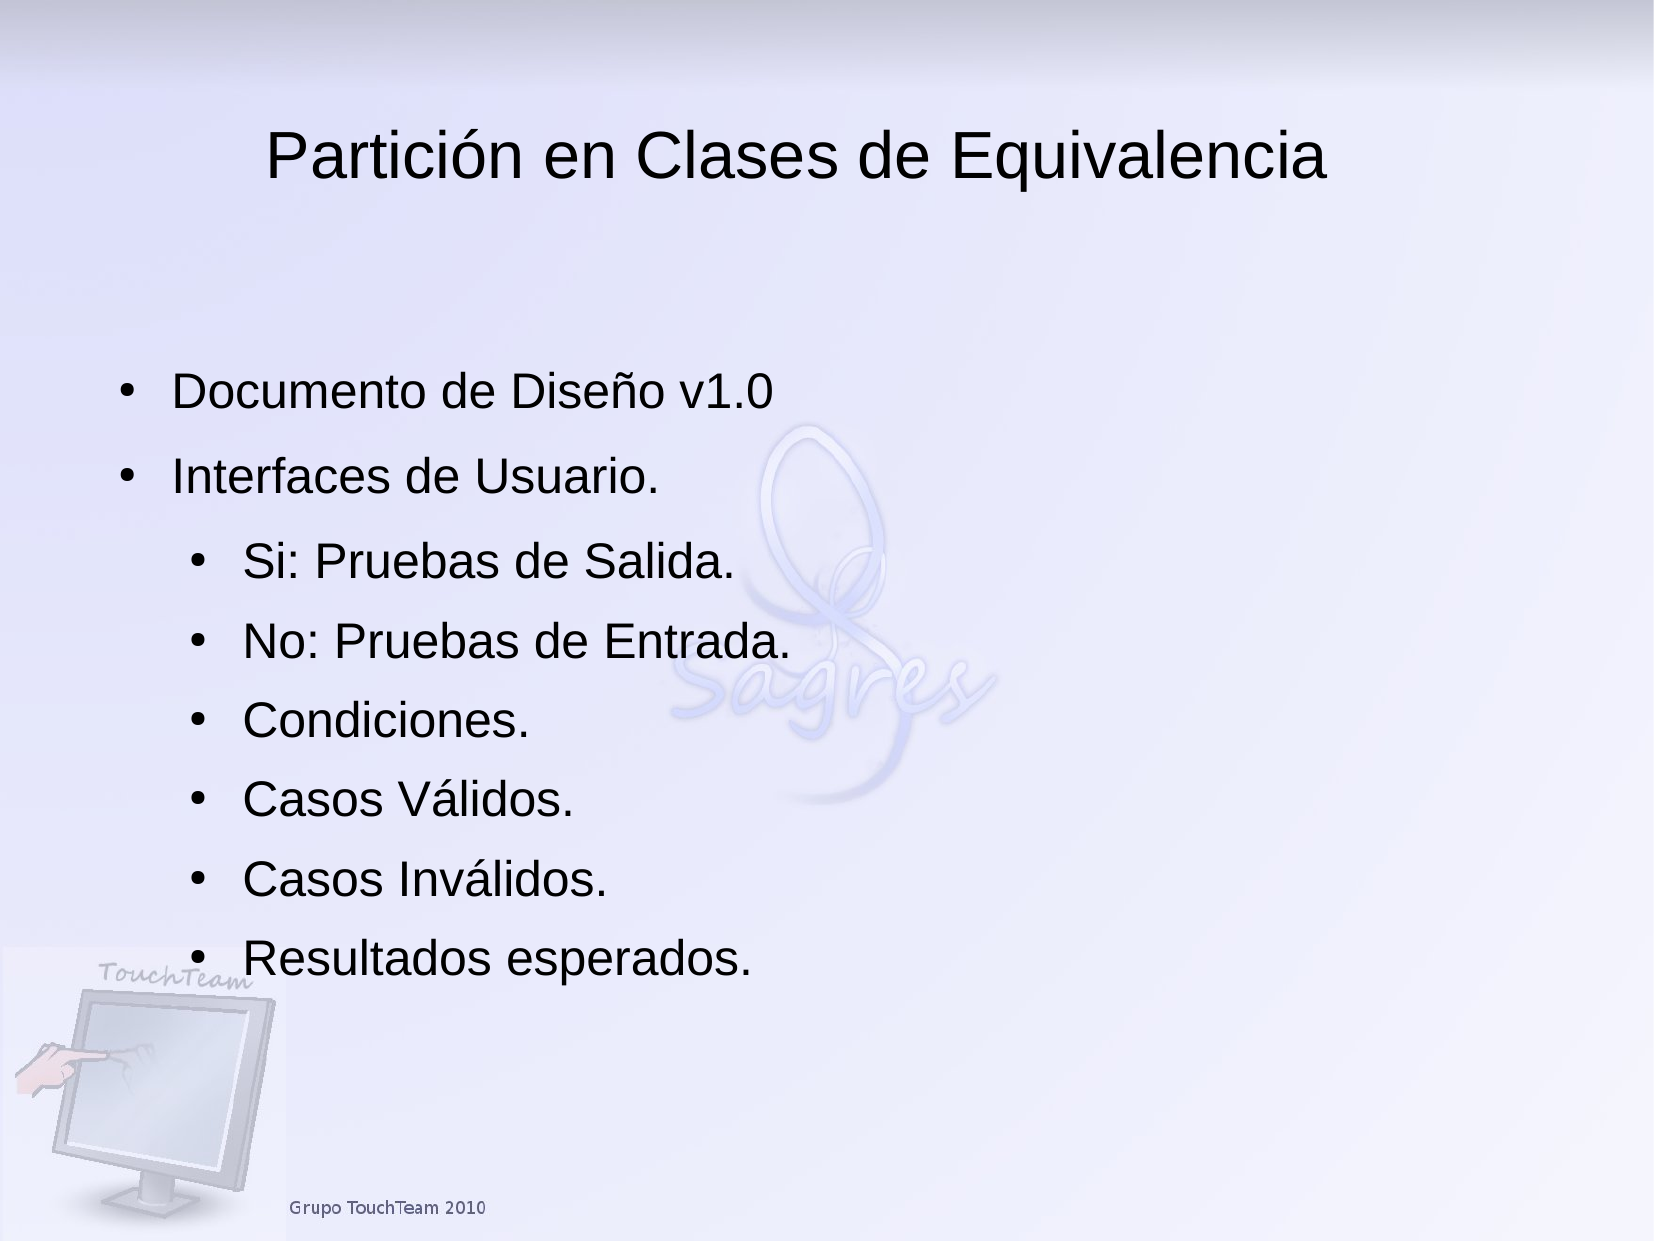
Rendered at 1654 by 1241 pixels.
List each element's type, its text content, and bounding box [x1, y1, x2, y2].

picture [0, 0, 1654, 1241]
list Partición en Clases de Equivalencia [59, 118, 1536, 207]
list Documento de Diseño v1.0 Interfaces de Usuario. Si: Pruebas de Salida. No: Pruebas de Entrada. Condiciones. Casos Válidos. Casos Inválidos. Resultados esperados. [100, 363, 886, 987]
